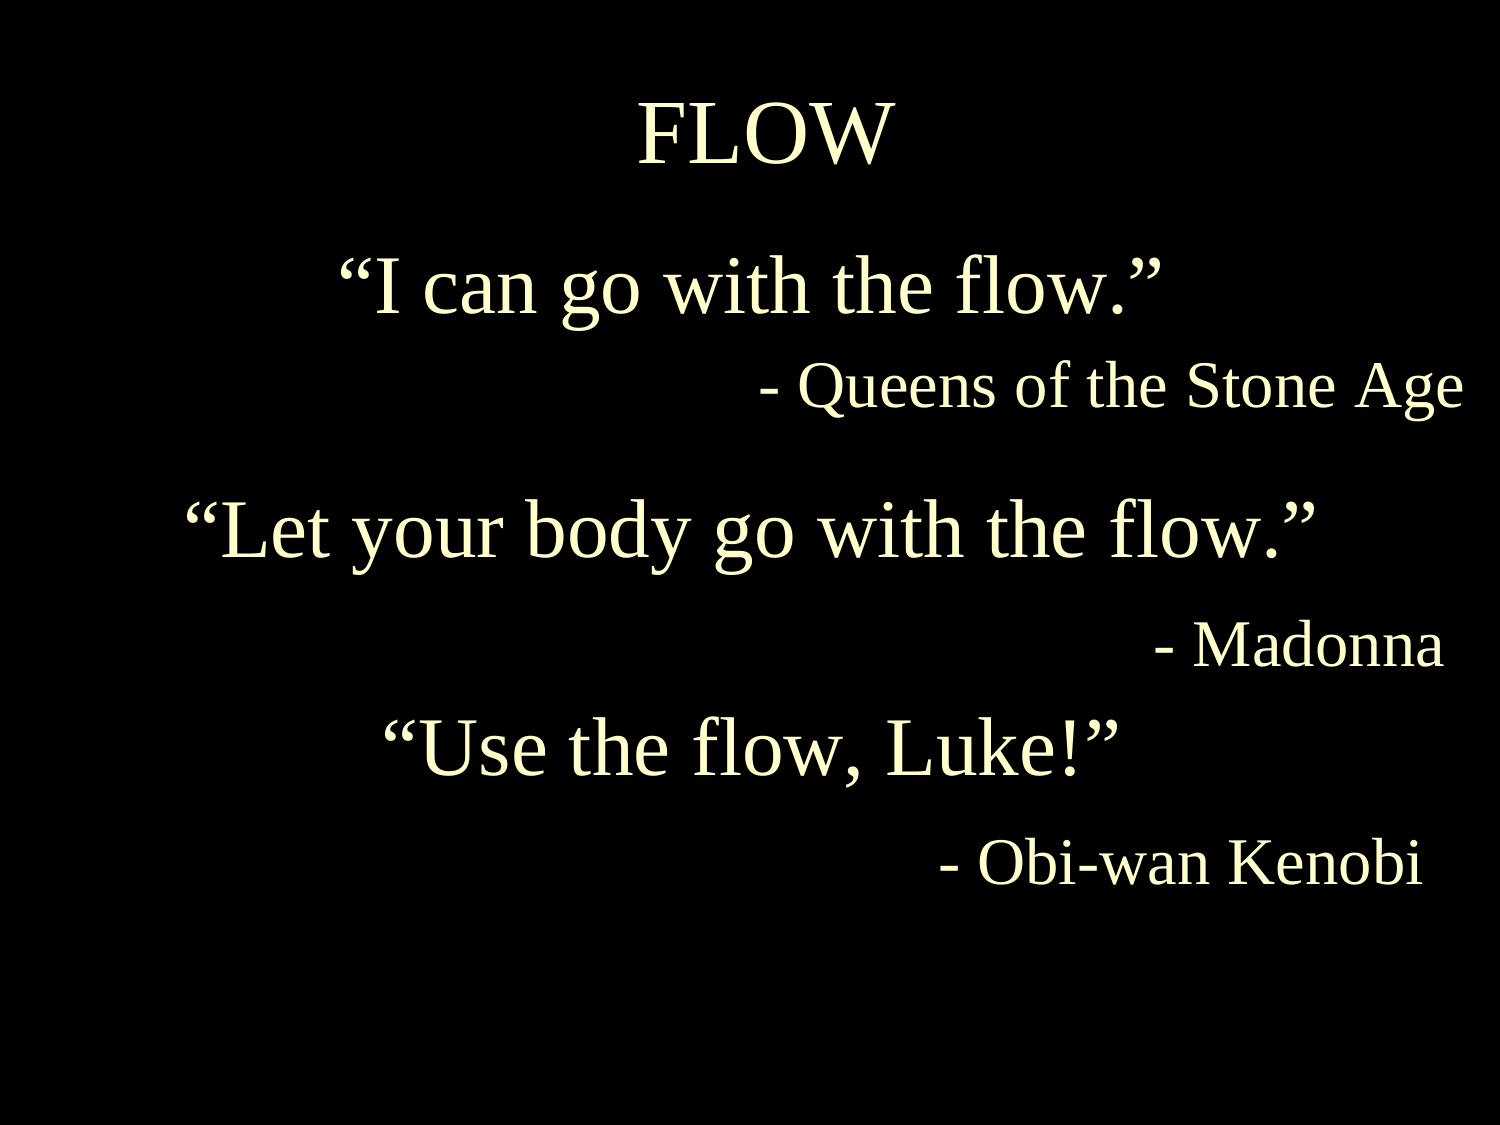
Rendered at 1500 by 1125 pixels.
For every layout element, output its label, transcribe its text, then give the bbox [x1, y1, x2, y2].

list “I can go with the flow.” - Queens of the Stone Age “Let your body go with the flow.” - Madonna “Use the flow, Luke!” - Obi-wan Kenobi [22, 187, 1482, 1125]
title FLOW [37, 37, 1496, 228]
